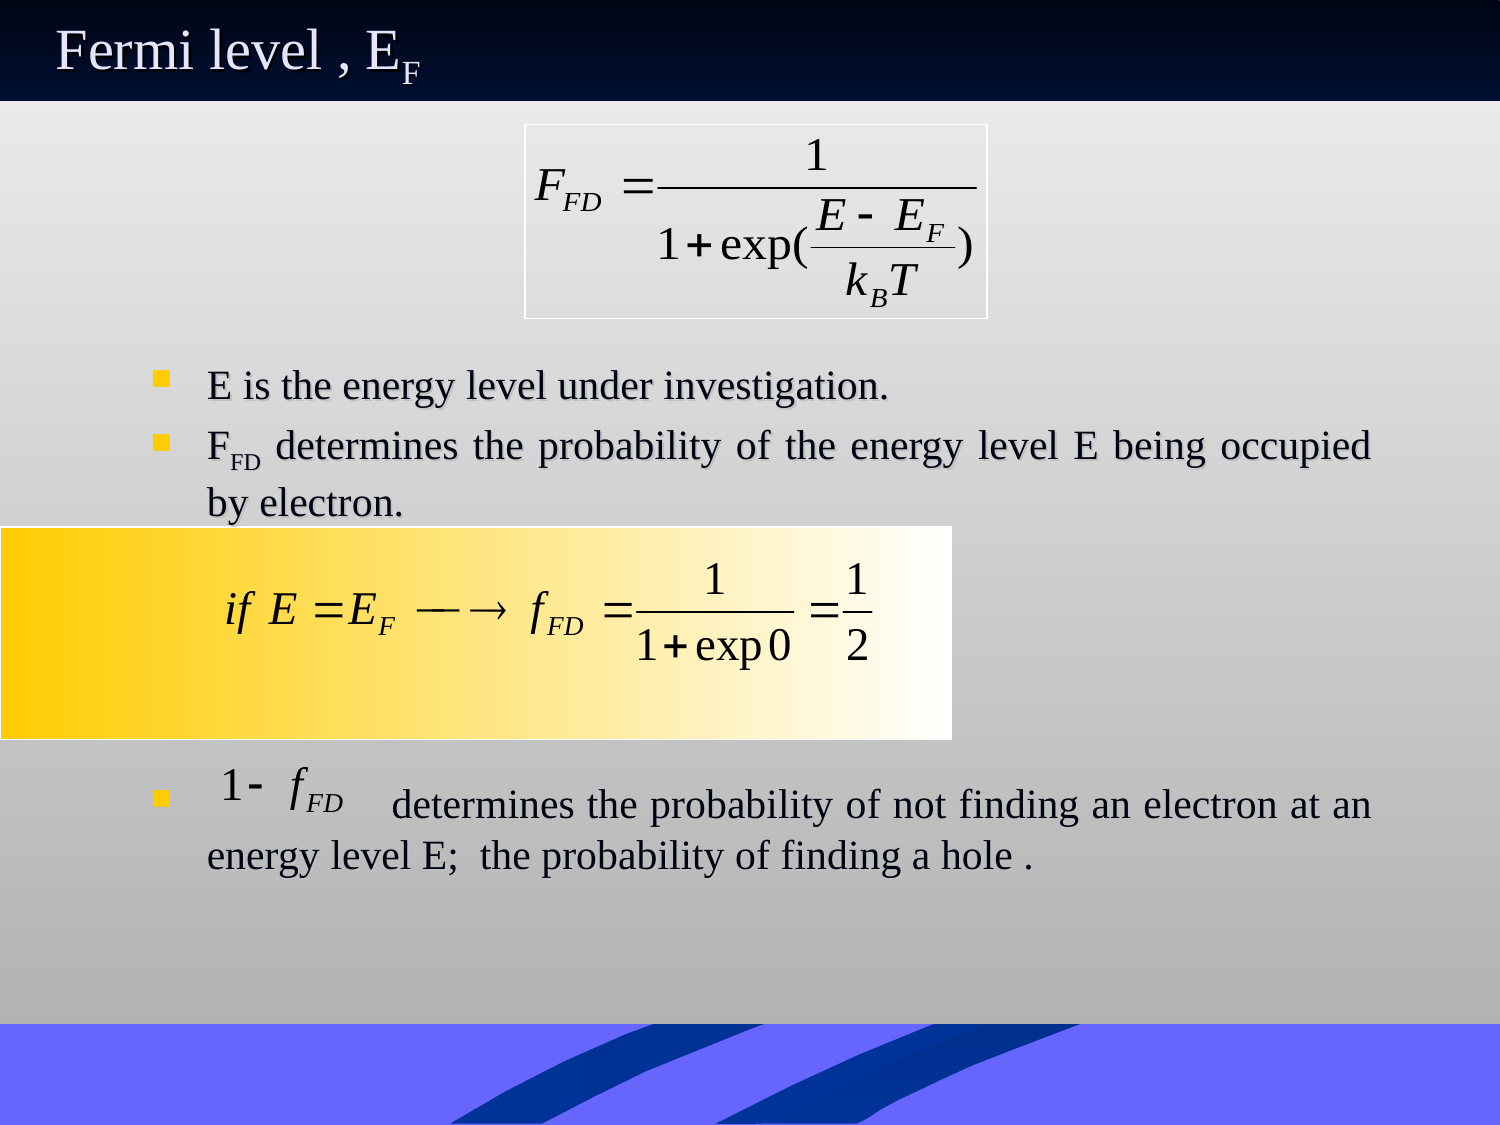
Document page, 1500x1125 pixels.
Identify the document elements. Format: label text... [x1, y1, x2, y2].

list E is the energy level under investigation. FFD determines the probability of the energy level E being occupied by electron. determines the probability of not finding an electron at an energy level E; the probability of finding a hole . [135, 349, 1388, 1029]
text_box [0, 101, 1500, 1024]
chart [525, 125, 987, 318]
chart [218, 550, 881, 820]
text_box Fermi level , EF [41, 7, 1392, 96]
